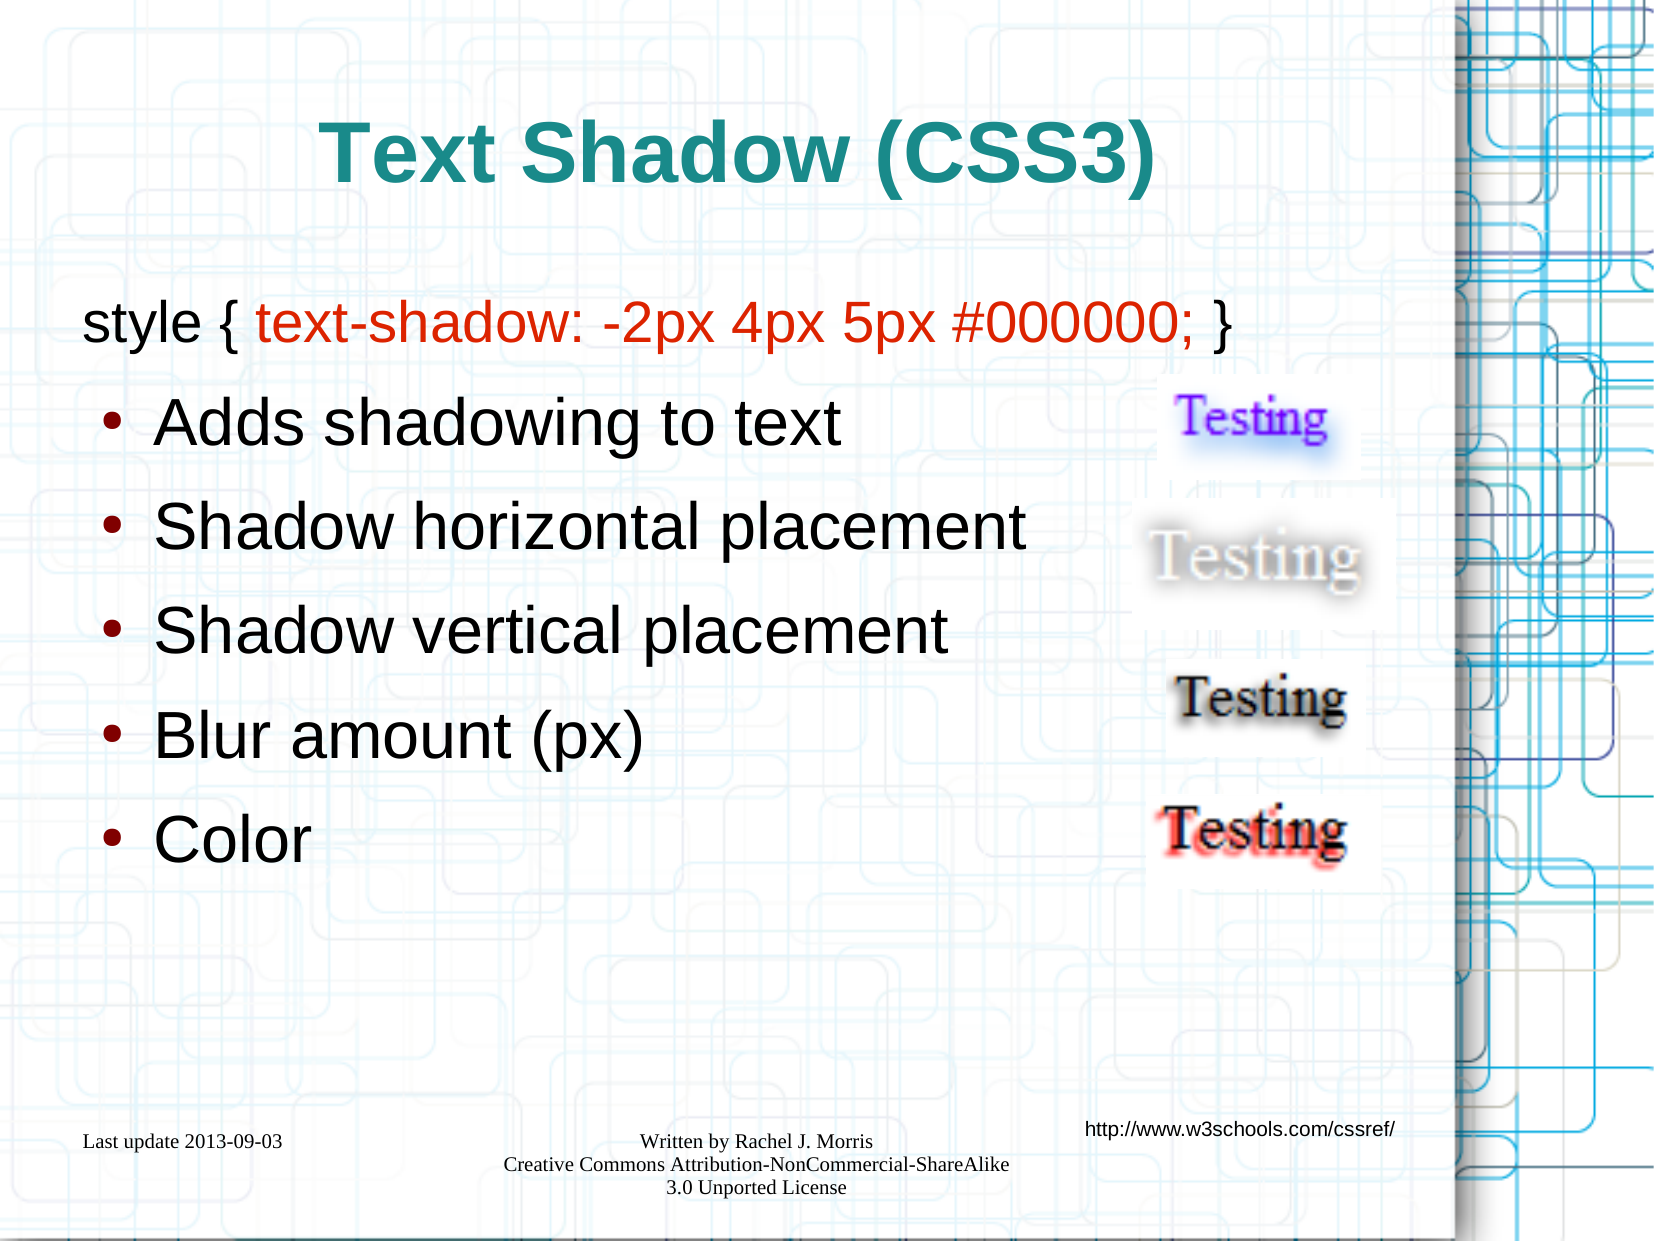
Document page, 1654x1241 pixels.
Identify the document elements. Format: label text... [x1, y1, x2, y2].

text_box http://www.w3schools.com/cssref/ [1050, 1110, 1411, 1149]
title Text Shadow (CSS3) [59, 49, 1418, 257]
list style { text-shadow: -2px 4px 5px #000000; } Adds shadowing to text Shadow horizontal placement Shadow vertical placement Blur amount (px) Color [82, 290, 1418, 1010]
picture [0, 0, 1654, 1241]
